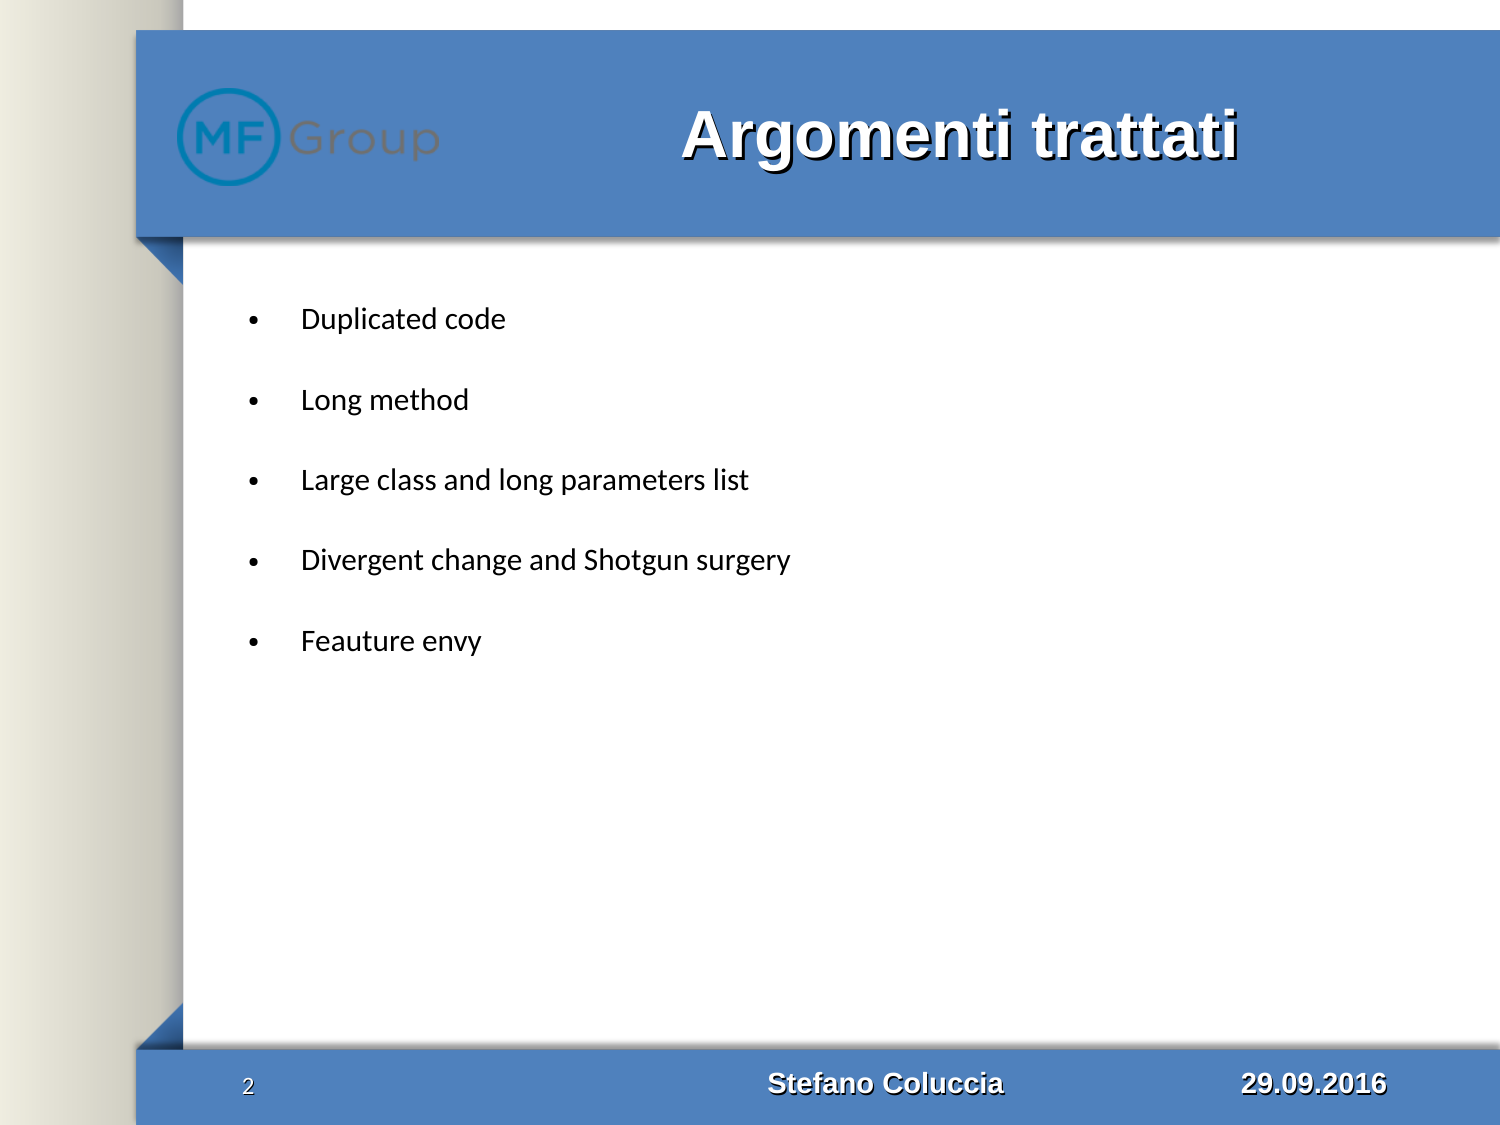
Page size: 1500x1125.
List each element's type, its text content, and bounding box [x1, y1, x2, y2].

picture [0, 0, 1500, 1125]
list Duplicated code Long method Large class and long parameters list Divergent change and Shotgun surgery Feauture envy [230, 265, 1447, 1009]
title Argomenti trattati [472, 57, 1447, 211]
title 29.09.2016 [1151, 1062, 1477, 1105]
title Stefano Coluccia [738, 1062, 1034, 1105]
